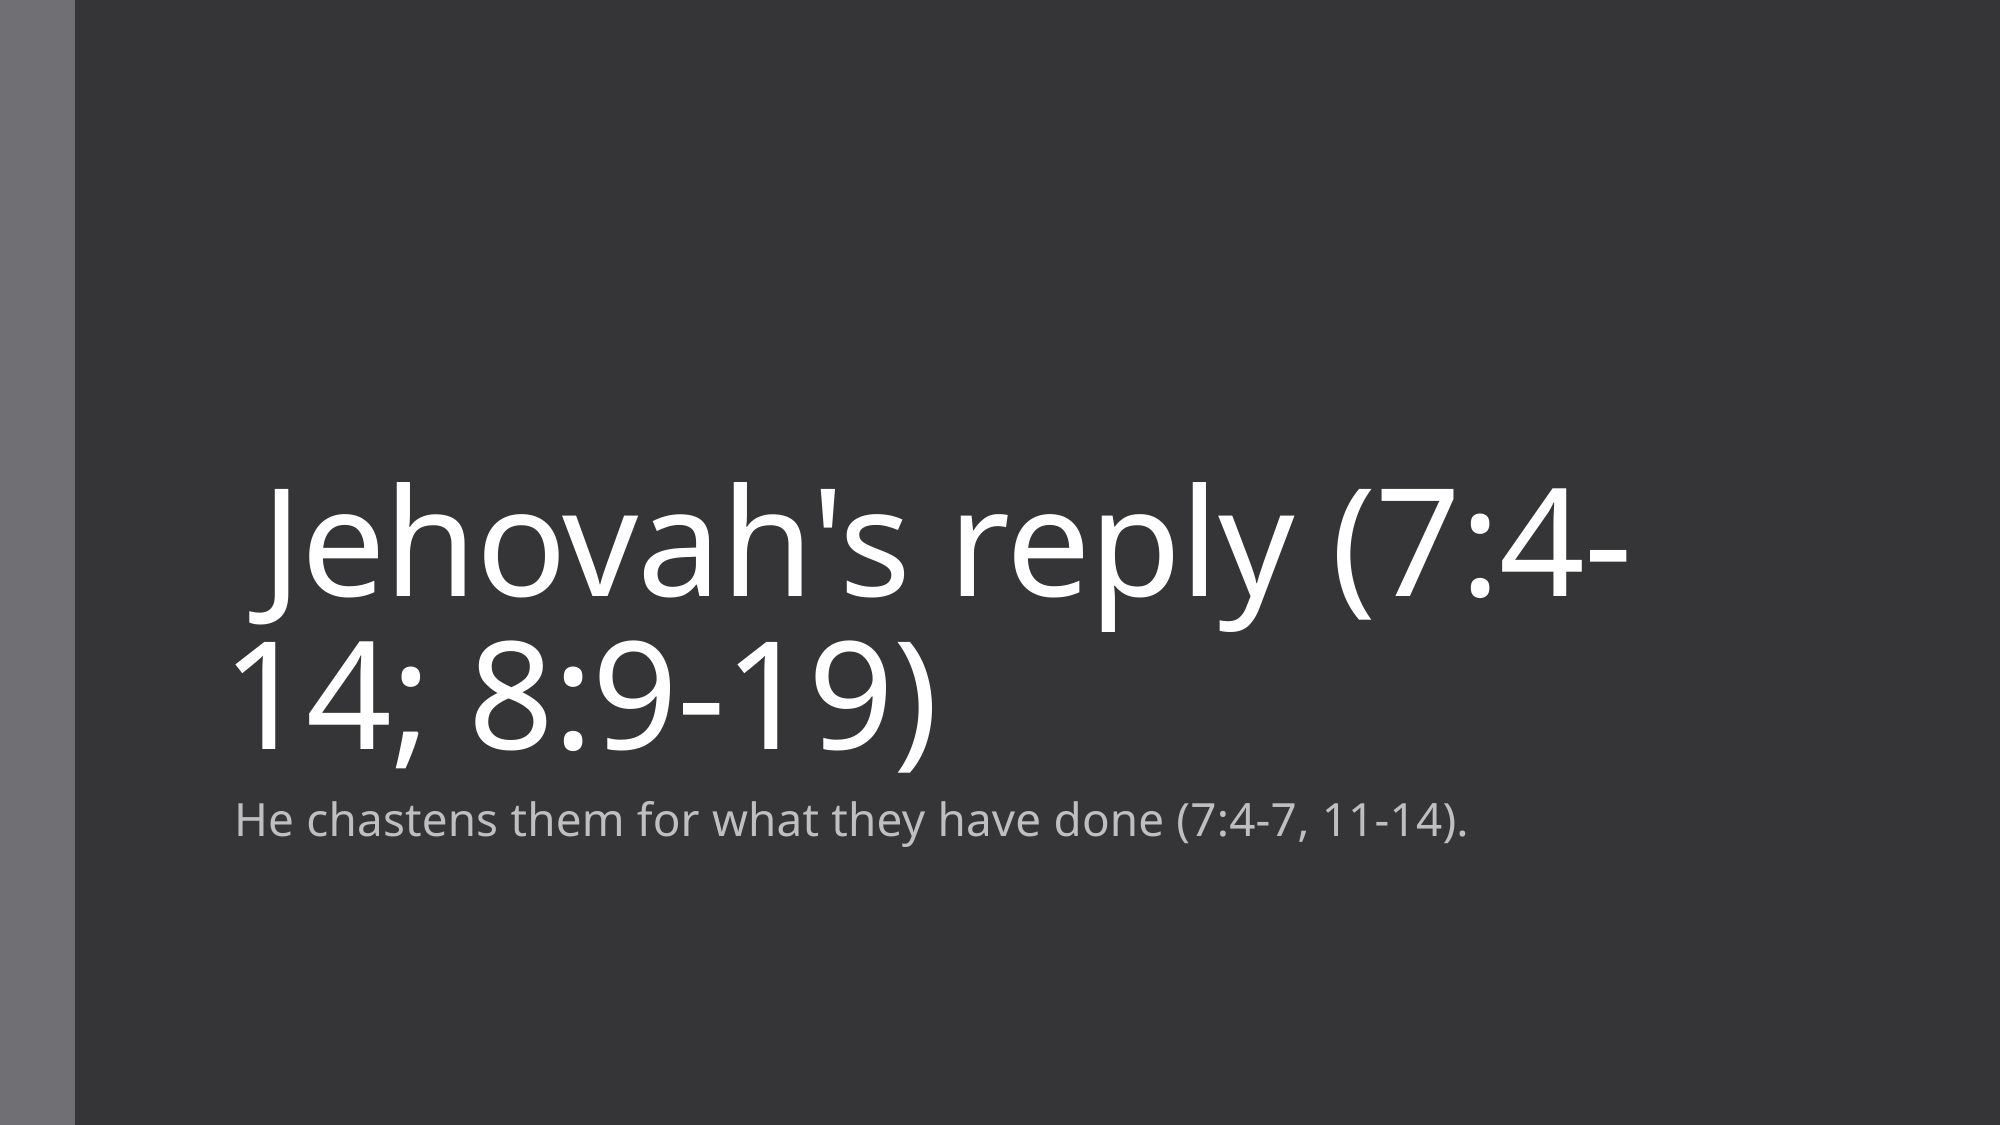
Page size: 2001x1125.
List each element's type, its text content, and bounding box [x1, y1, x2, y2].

title Jehovah's reply (7:4-14; 8:9-19) [206, 124, 1752, 787]
subtitle He chastens them for what they have done (7:4-7, 11-14). [206, 787, 1752, 1066]
